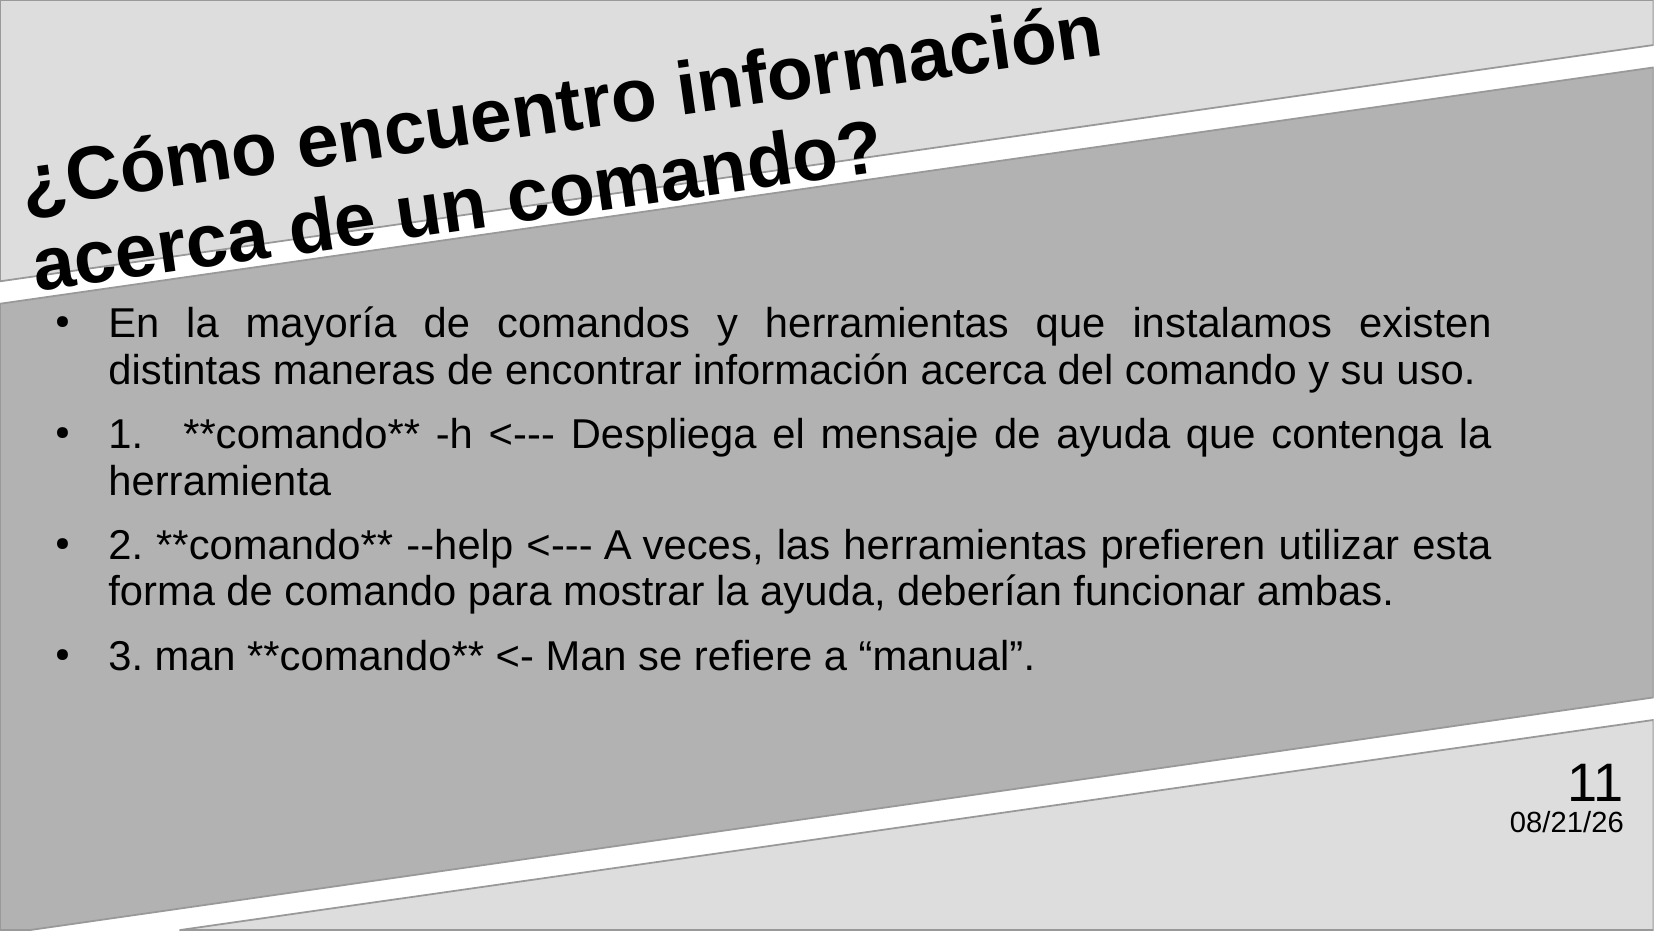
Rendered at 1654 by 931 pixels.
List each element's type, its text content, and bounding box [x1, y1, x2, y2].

list En la mayoría de comandos y herramientas que instalamos existen distintas maneras de encontrar información acerca del comando y su uso. 1. **comando** -h <--- Despliega el mensaje de ayuda que contenga la herramienta 2. **comando** --help <--- A veces, las herramientas prefieren utilizar esta forma de comando para mostrar la ayuda, deberían funcionar ambas. 3. man **comando** <- Man se refiere a “manual”. [37, 300, 1493, 840]
title ¿Cómo encuentro información acerca de un comando? [11, 0, 1505, 300]
